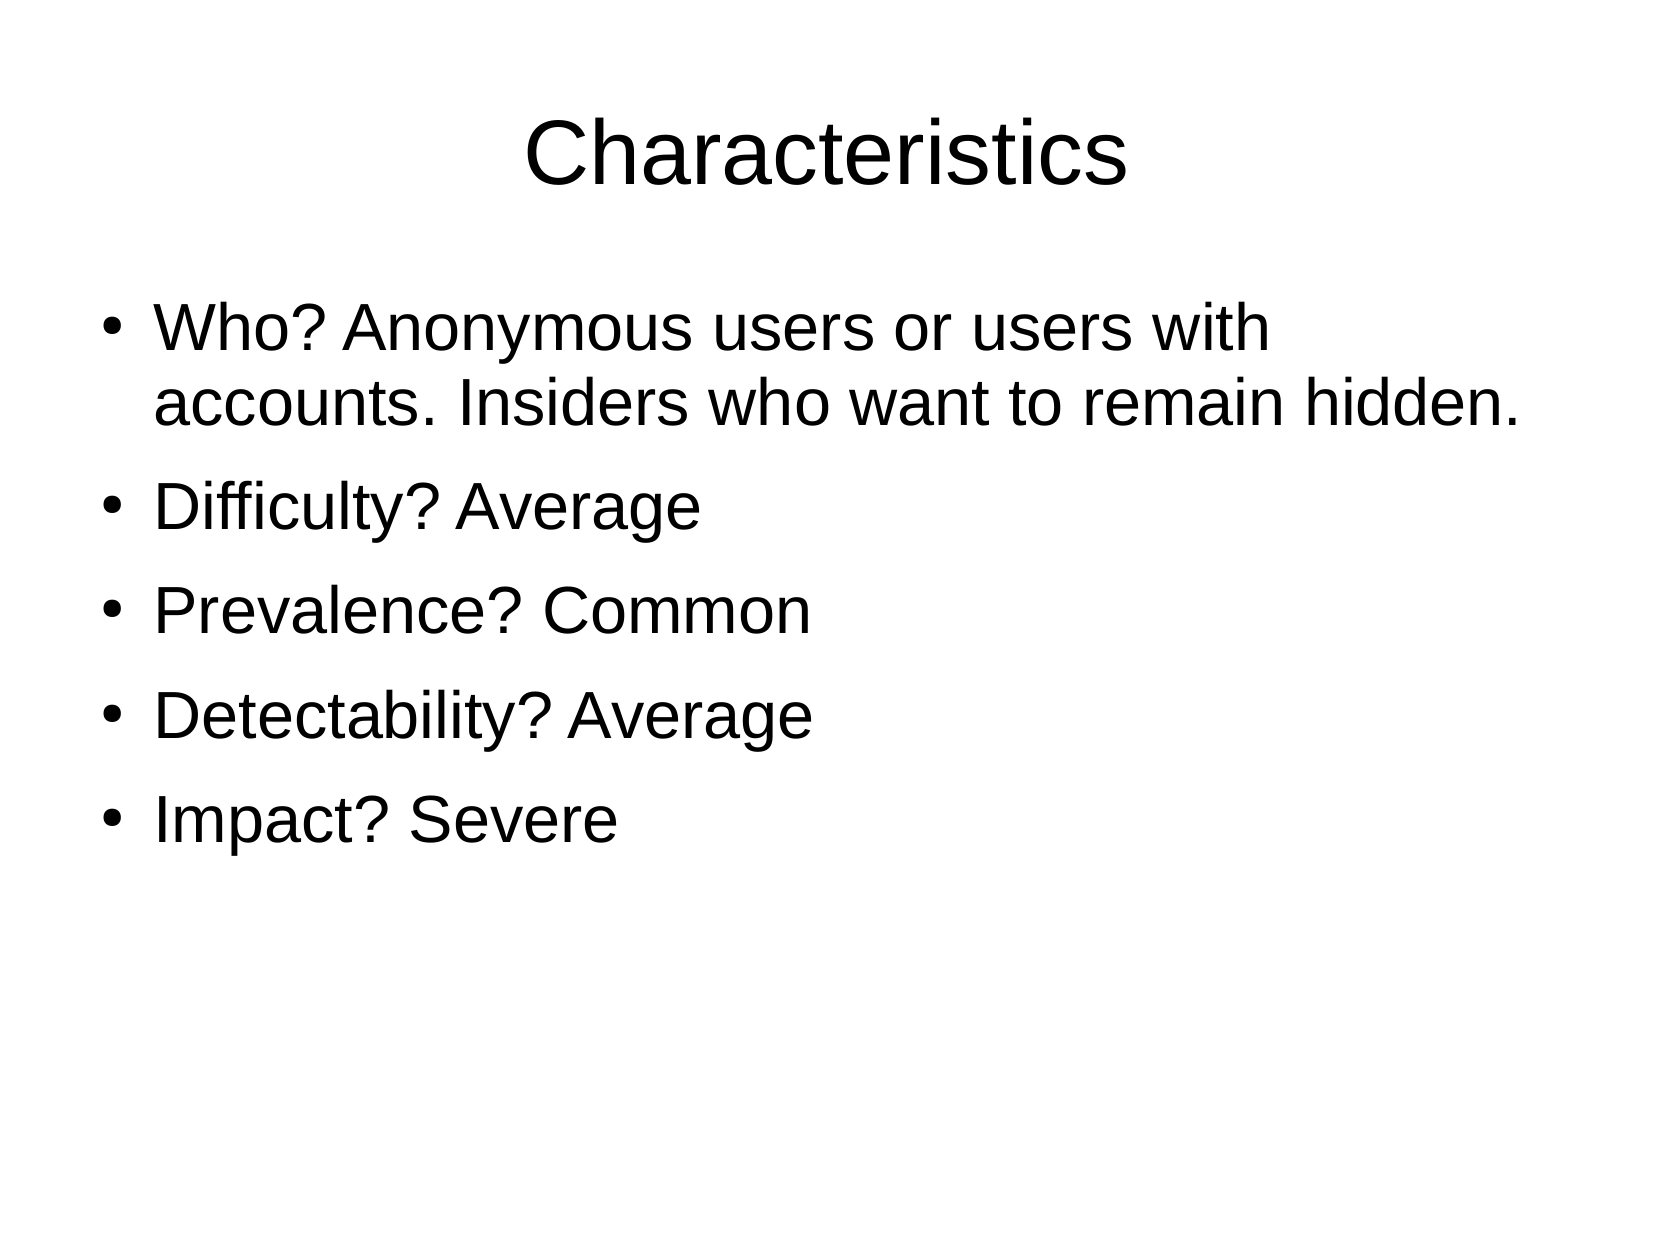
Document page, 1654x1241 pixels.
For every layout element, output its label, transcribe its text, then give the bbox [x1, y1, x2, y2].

title Characteristics [82, 49, 1571, 257]
list Who? Anonymous users or users with accounts. Insiders who want to remain hidden. Difficulty? Average Prevalence? Common Detectability? Average Impact? Severe [82, 290, 1538, 1010]
